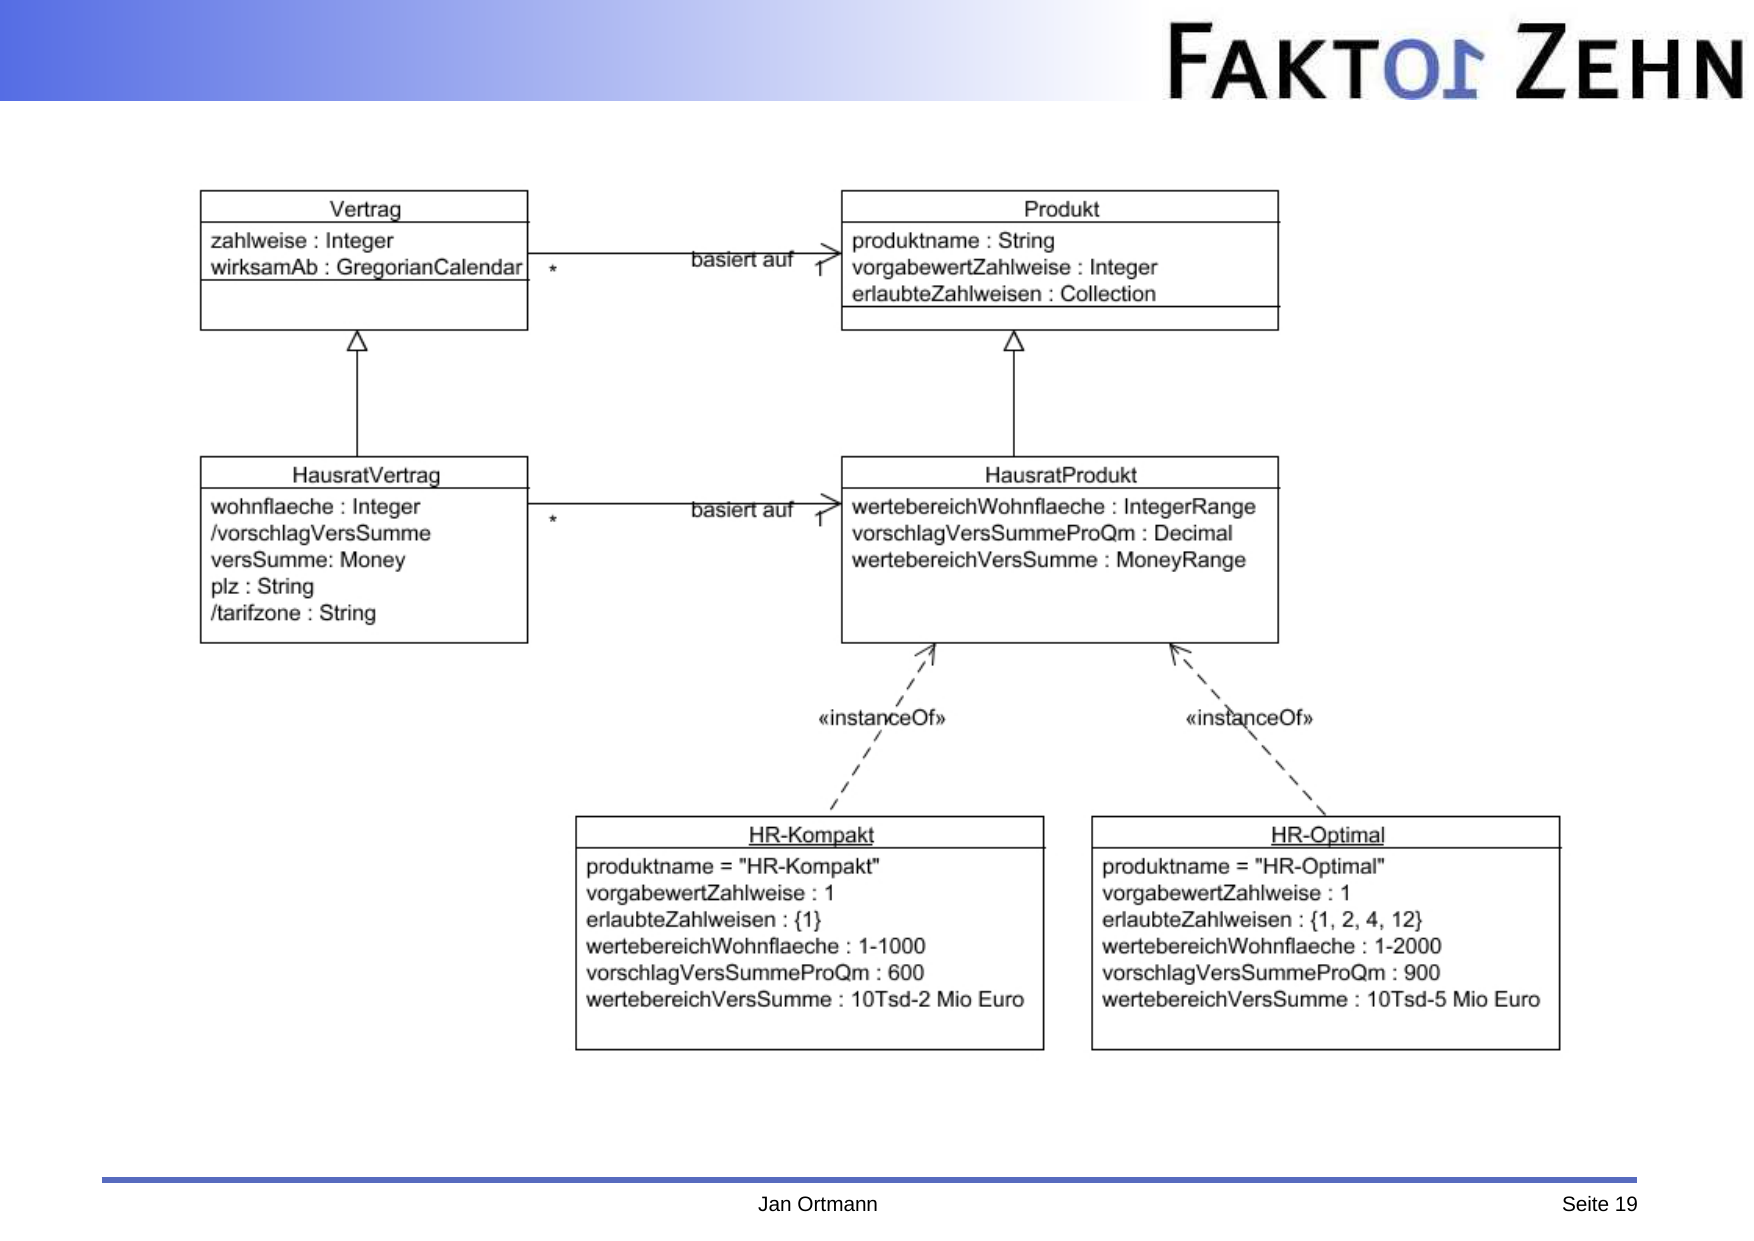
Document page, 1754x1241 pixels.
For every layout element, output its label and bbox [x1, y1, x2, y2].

picture [1162, 7, 1752, 100]
picture [169, 159, 1592, 1082]
